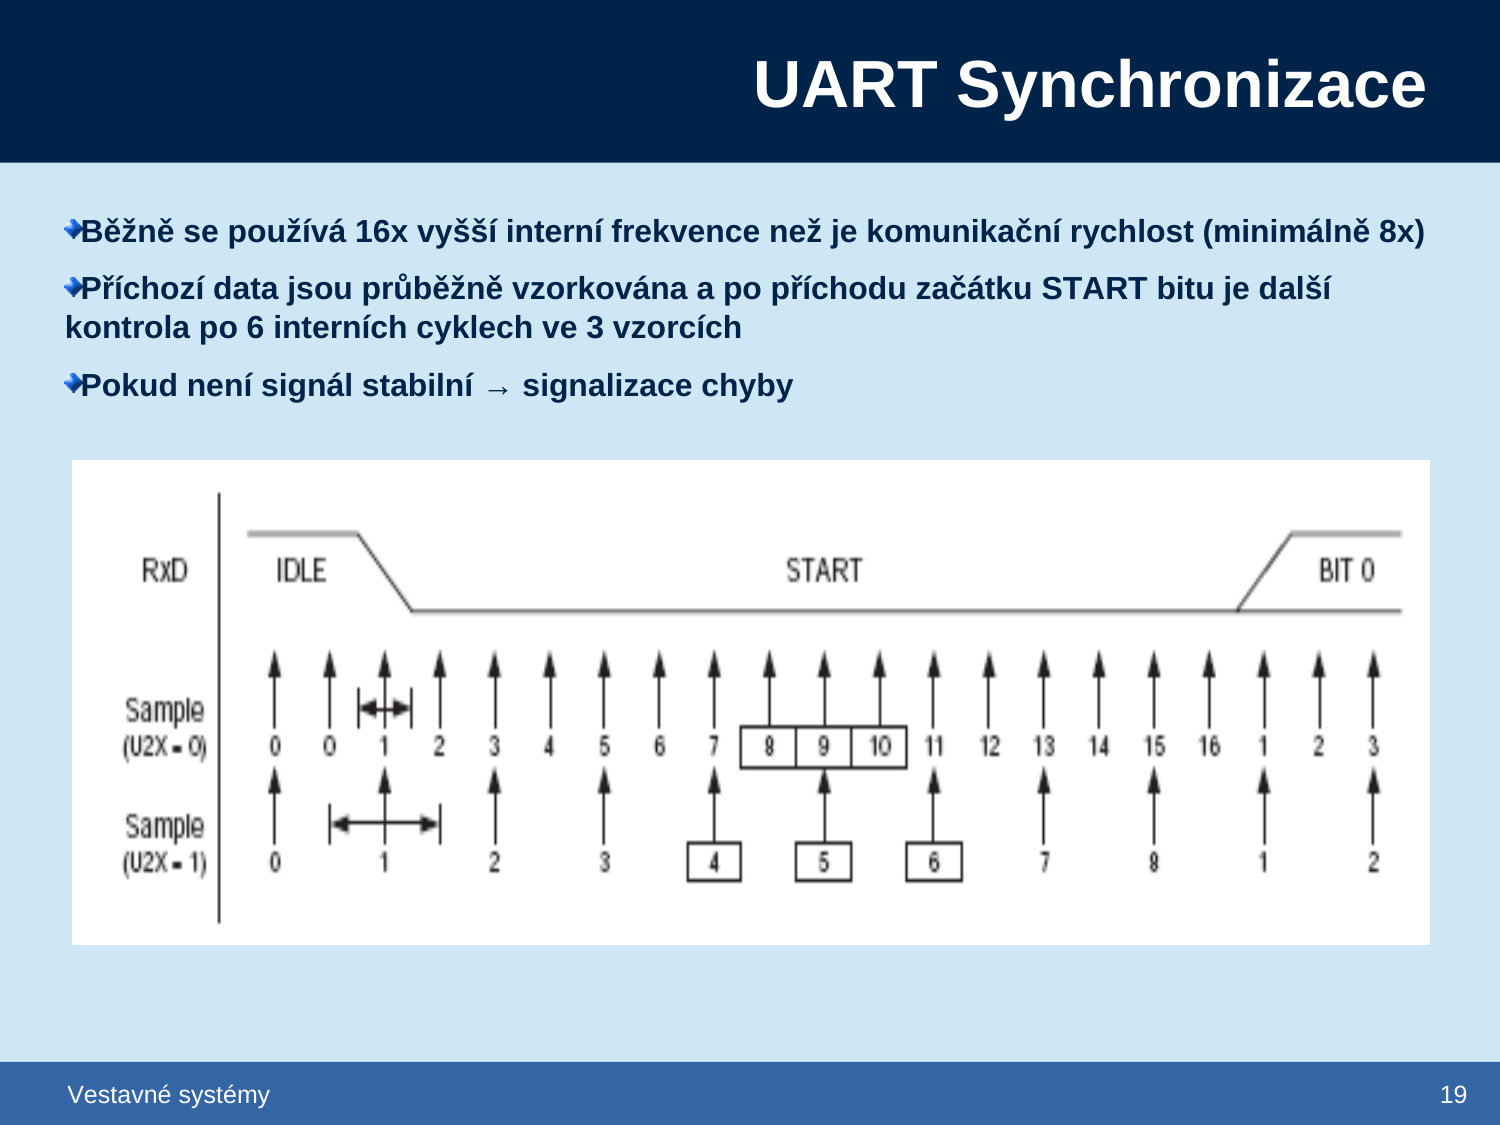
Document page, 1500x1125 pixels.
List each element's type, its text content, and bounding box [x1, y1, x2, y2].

picture [72, 460, 1430, 945]
list Běžně se používá 16x vyšší interní frekvence než je komunikační rychlost (minimálně 8x) Příchozí data jsou průběžně vzorkována a po příchodu začátku START bitu je další kontrola po 6 interních cyklech ve 3 vzorcích Pokud není signál stabilní → signalizace chyby [50, 187, 1450, 426]
title UART Synchronizace [47, 0, 1443, 164]
